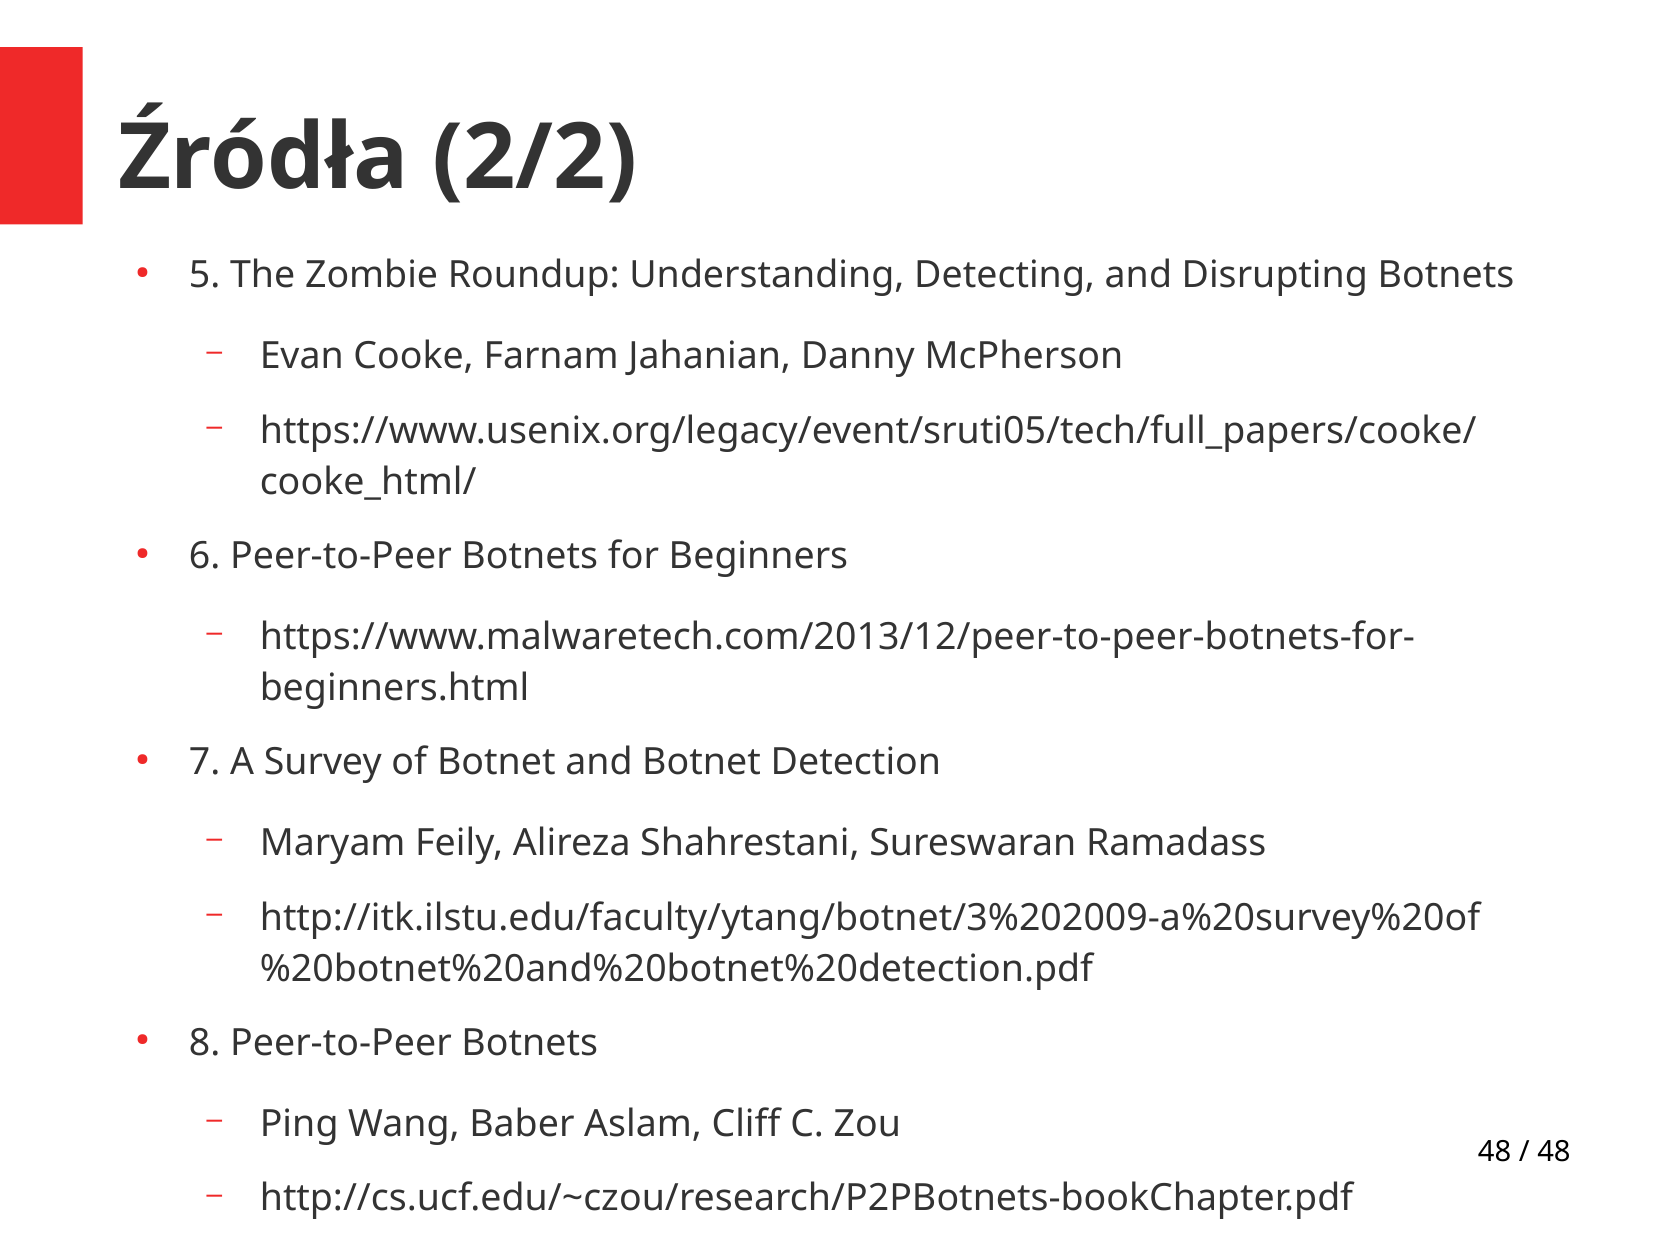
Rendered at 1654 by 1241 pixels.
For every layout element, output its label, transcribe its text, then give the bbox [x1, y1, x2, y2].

title Źródła (2/2) [118, 49, 1571, 257]
list 5. The Zombie Roundup: Understanding, Detecting, and Disrupting Botnets Evan Cooke, Farnam Jahanian, Danny McPherson https://www.usenix.org/legacy/event/sruti05/tech/full_papers/cooke/cooke_html/ 6. Peer-to-Peer Botnets for Beginners https://www.malwaretech.com/2013/12/peer-to-peer-botnets-for-beginners.html 7. A Survey of Botnet and Botnet Detection Maryam Feily, Alireza Shahrestani, Sureswaran Ramadass http://itk.ilstu.edu/faculty/ytang/botnet/3%202009-a%20survey%20of%20botnet%20and%20botnet%20detection.pdf 8. Peer-to-Peer Botnets Ping Wang, Baber Aslam, Cliff C. Zou http://cs.ucf.edu/~czou/research/P2PBotnets-bookChapter.pdf [118, 248, 1536, 968]
